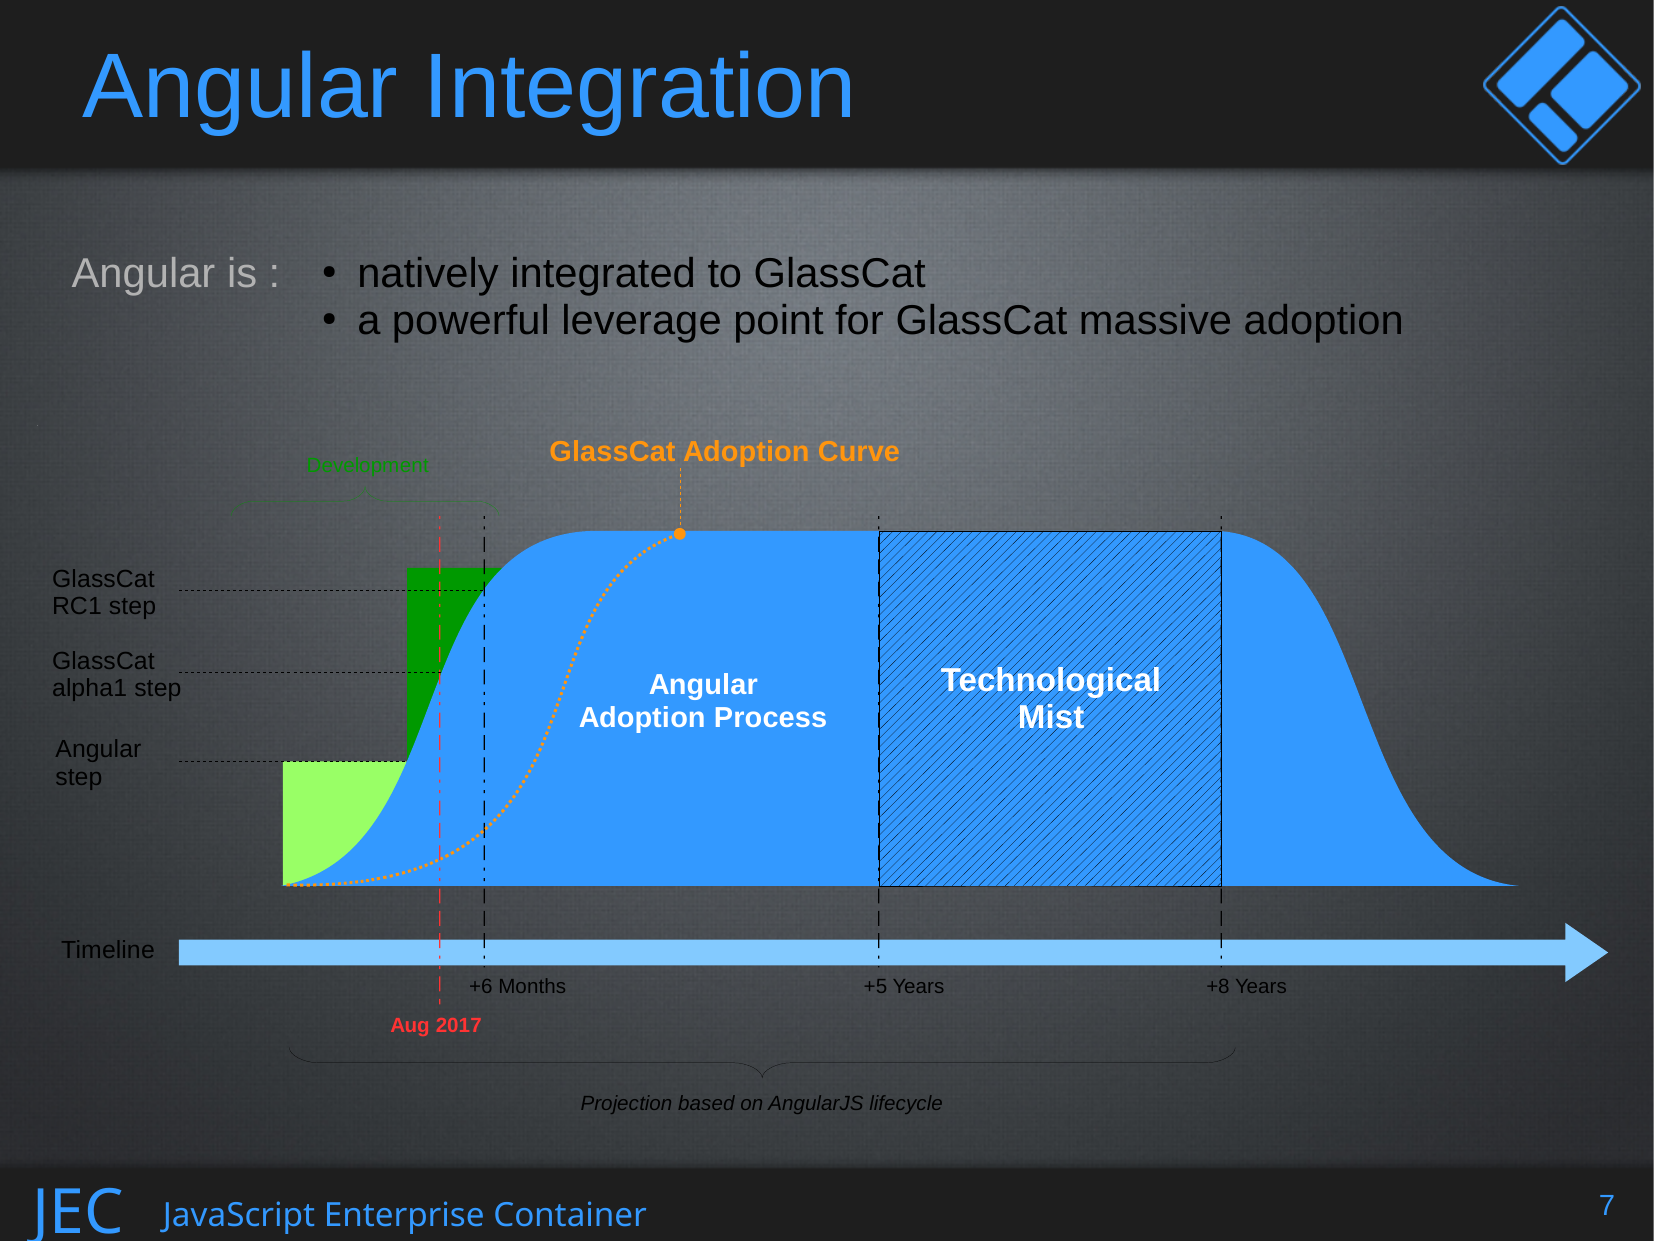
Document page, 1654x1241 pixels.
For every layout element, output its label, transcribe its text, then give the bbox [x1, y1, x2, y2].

text_box JavaScript Enterprise Container [148, 1183, 651, 1241]
text_box Angular is : [56, 242, 296, 305]
text_box natively integrated to GlassCat a powerful leverage point for GlassCat massive adoption [307, 242, 1524, 373]
title Angular Integration [82, 23, 1441, 147]
picture [0, 0, 1654, 1241]
text_box 7 [744, 1181, 1630, 1229]
text_box JEC [17, 1159, 149, 1241]
